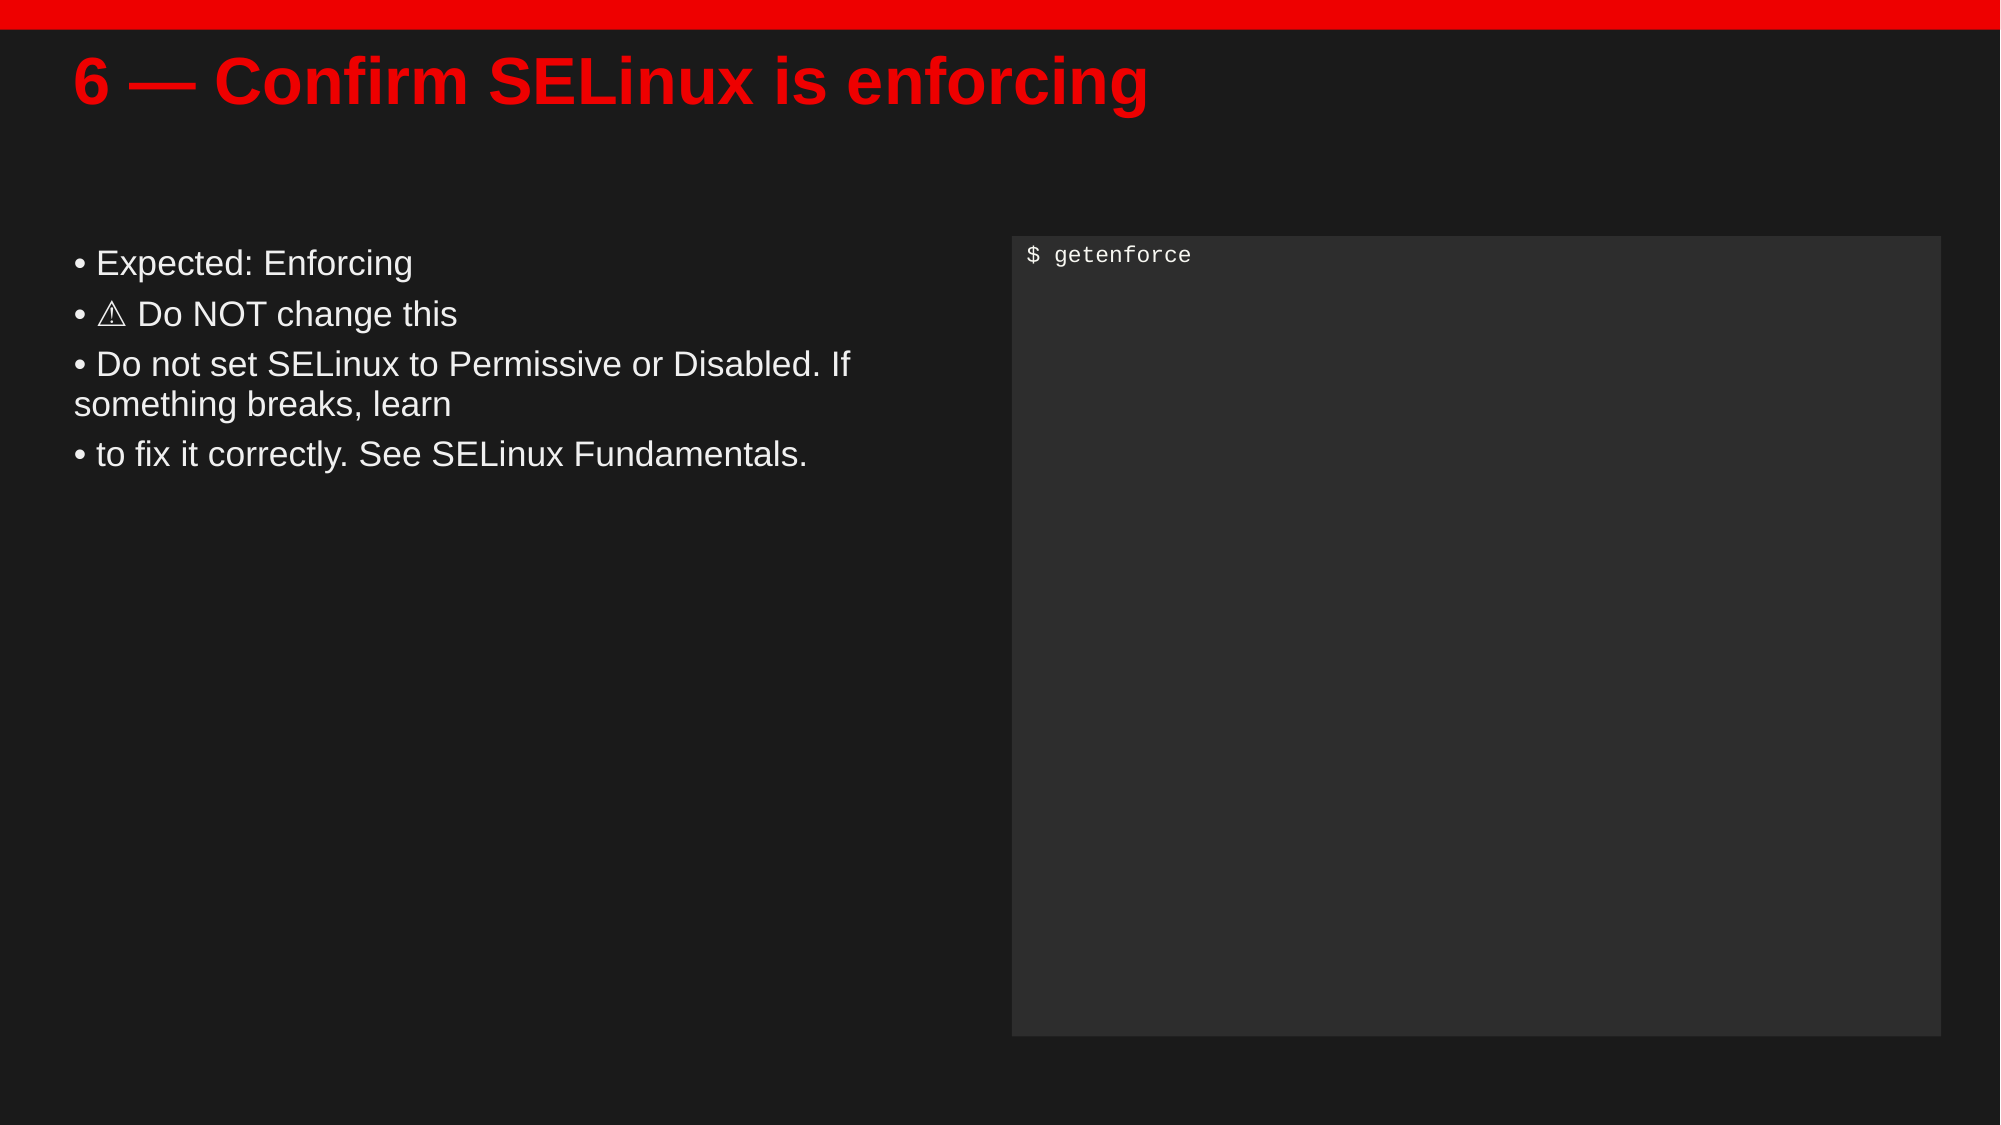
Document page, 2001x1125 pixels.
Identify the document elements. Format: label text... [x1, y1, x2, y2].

text_box $ getenforce [1011, 236, 1942, 1037]
text_box [0, 0, 2001, 30]
text_box 6 — Confirm SELinux is enforcing [59, 36, 1942, 208]
text_box • Expected: Enforcing • ⚠️ Do NOT change this • Do not set SELinux to Permissive or Disabled. If something breaks, learn • to fix it correctly. See SELinux Fundamentals. [59, 236, 989, 1037]
